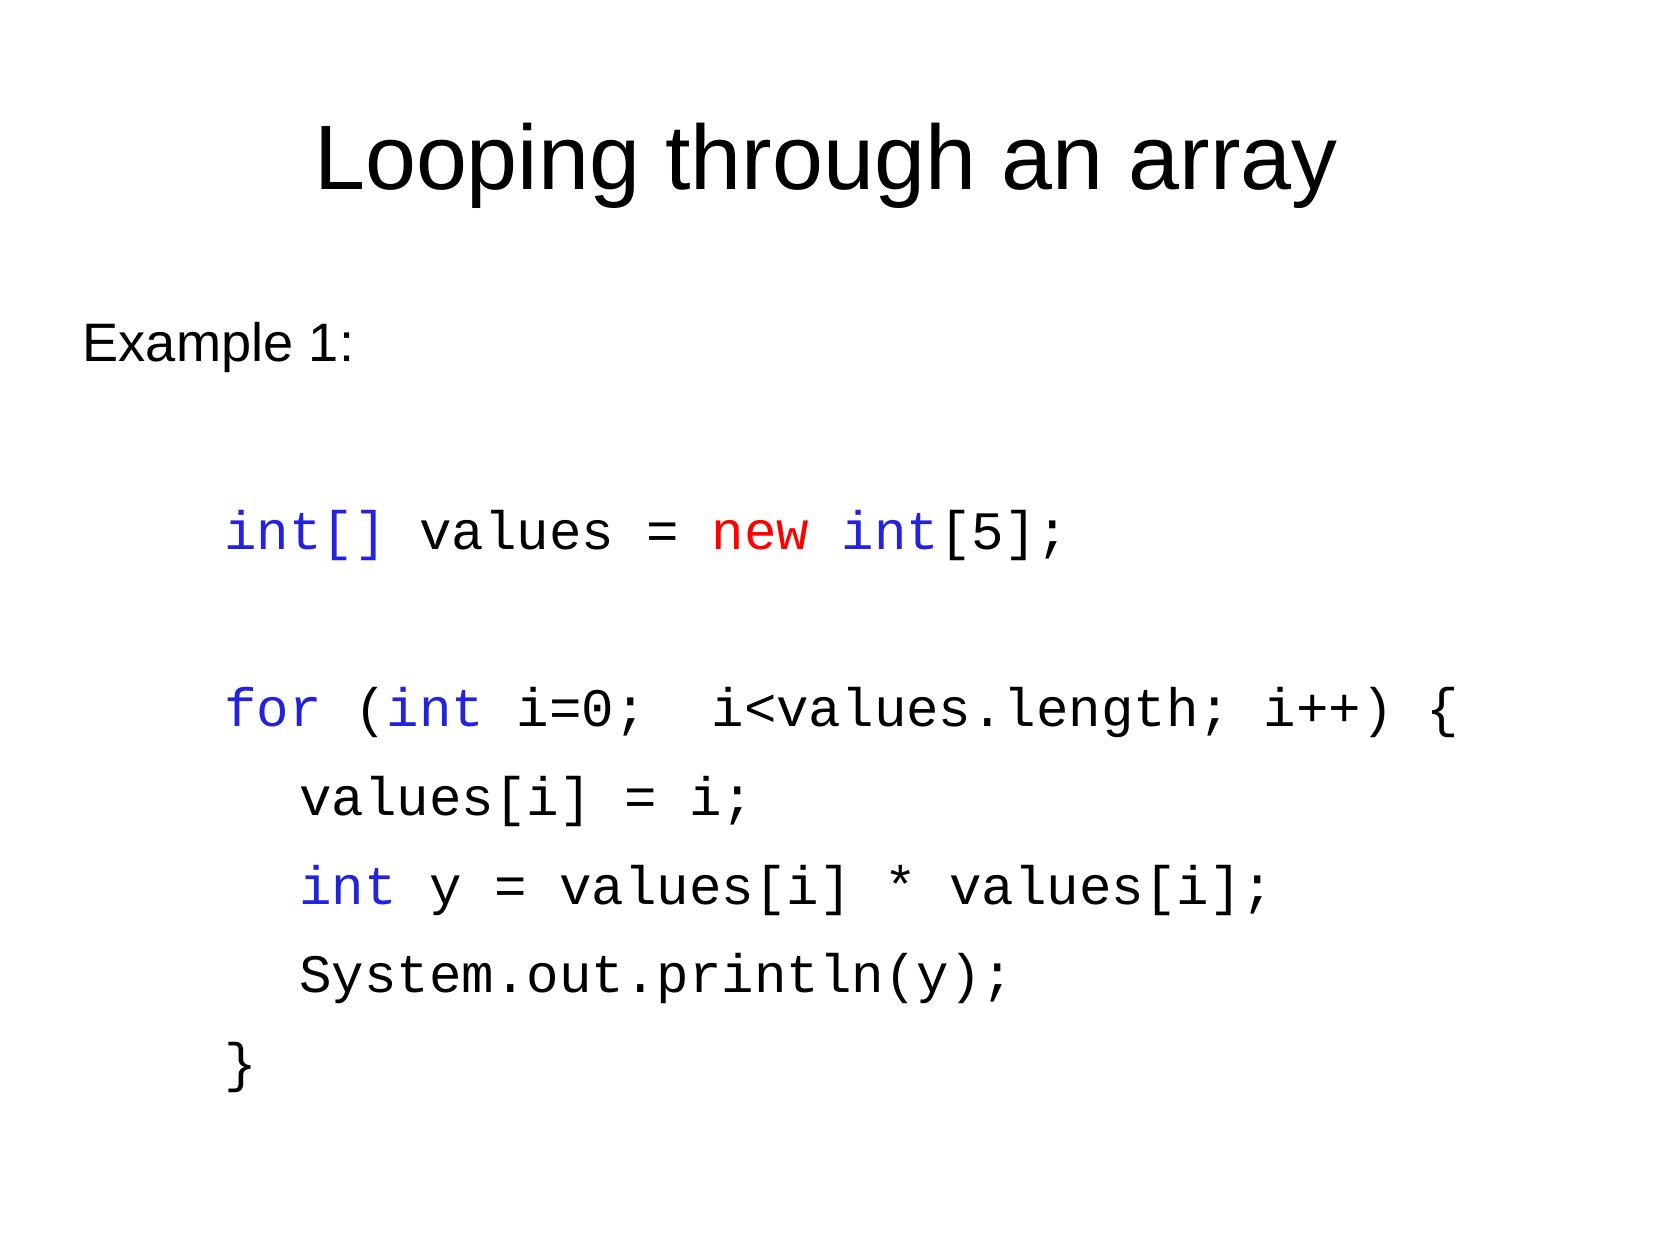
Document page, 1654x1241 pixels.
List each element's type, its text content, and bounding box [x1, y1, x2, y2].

subtitle Example 1: int[] values = new int[5]; for (int i=0; i<values.length; i++) { values[i] = i; int y = values[i] * values[i]; System.out.println(y); } [82, 297, 1571, 1102]
title Looping through an array [82, 56, 1571, 250]
